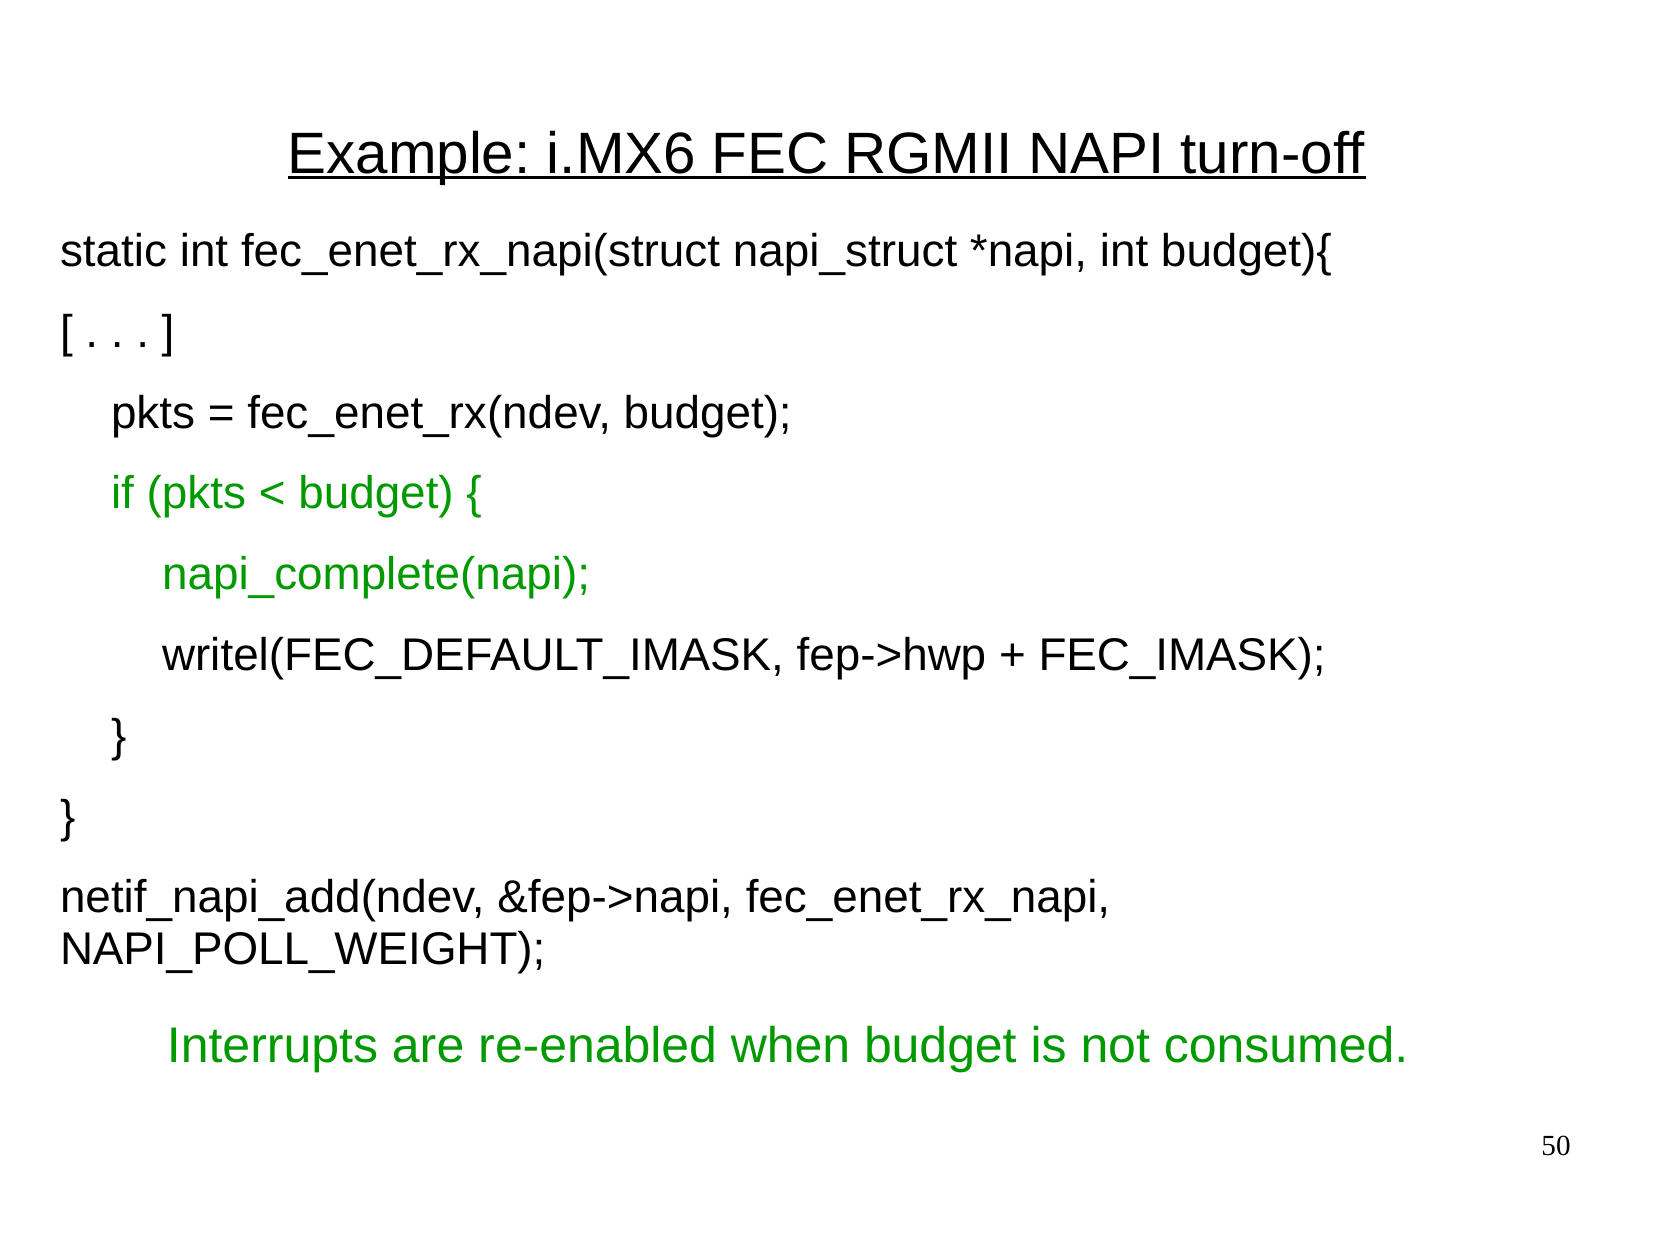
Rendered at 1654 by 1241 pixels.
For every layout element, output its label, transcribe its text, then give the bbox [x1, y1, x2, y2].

text_box Interrupts are re-enabled when budget is not consumed. [152, 1009, 1426, 1081]
list static int fec_enet_rx_napi(struct napi_struct *napi, int budget){ [ . . . ] pkts = fec_enet_rx(ndev, budget); if (pkts < budget) { napi_complete(napi); writel(FEC_DEFAULT_IMASK, fep->hwp + FEC_IMASK); } } netif_napi_add(ndev, &fep->napi, fec_enet_rx_napi, NAPI_POLL_WEIGHT); [60, 225, 1571, 985]
title Example: i.MX6 FEC RGMII NAPI turn-off [82, 49, 1571, 225]
